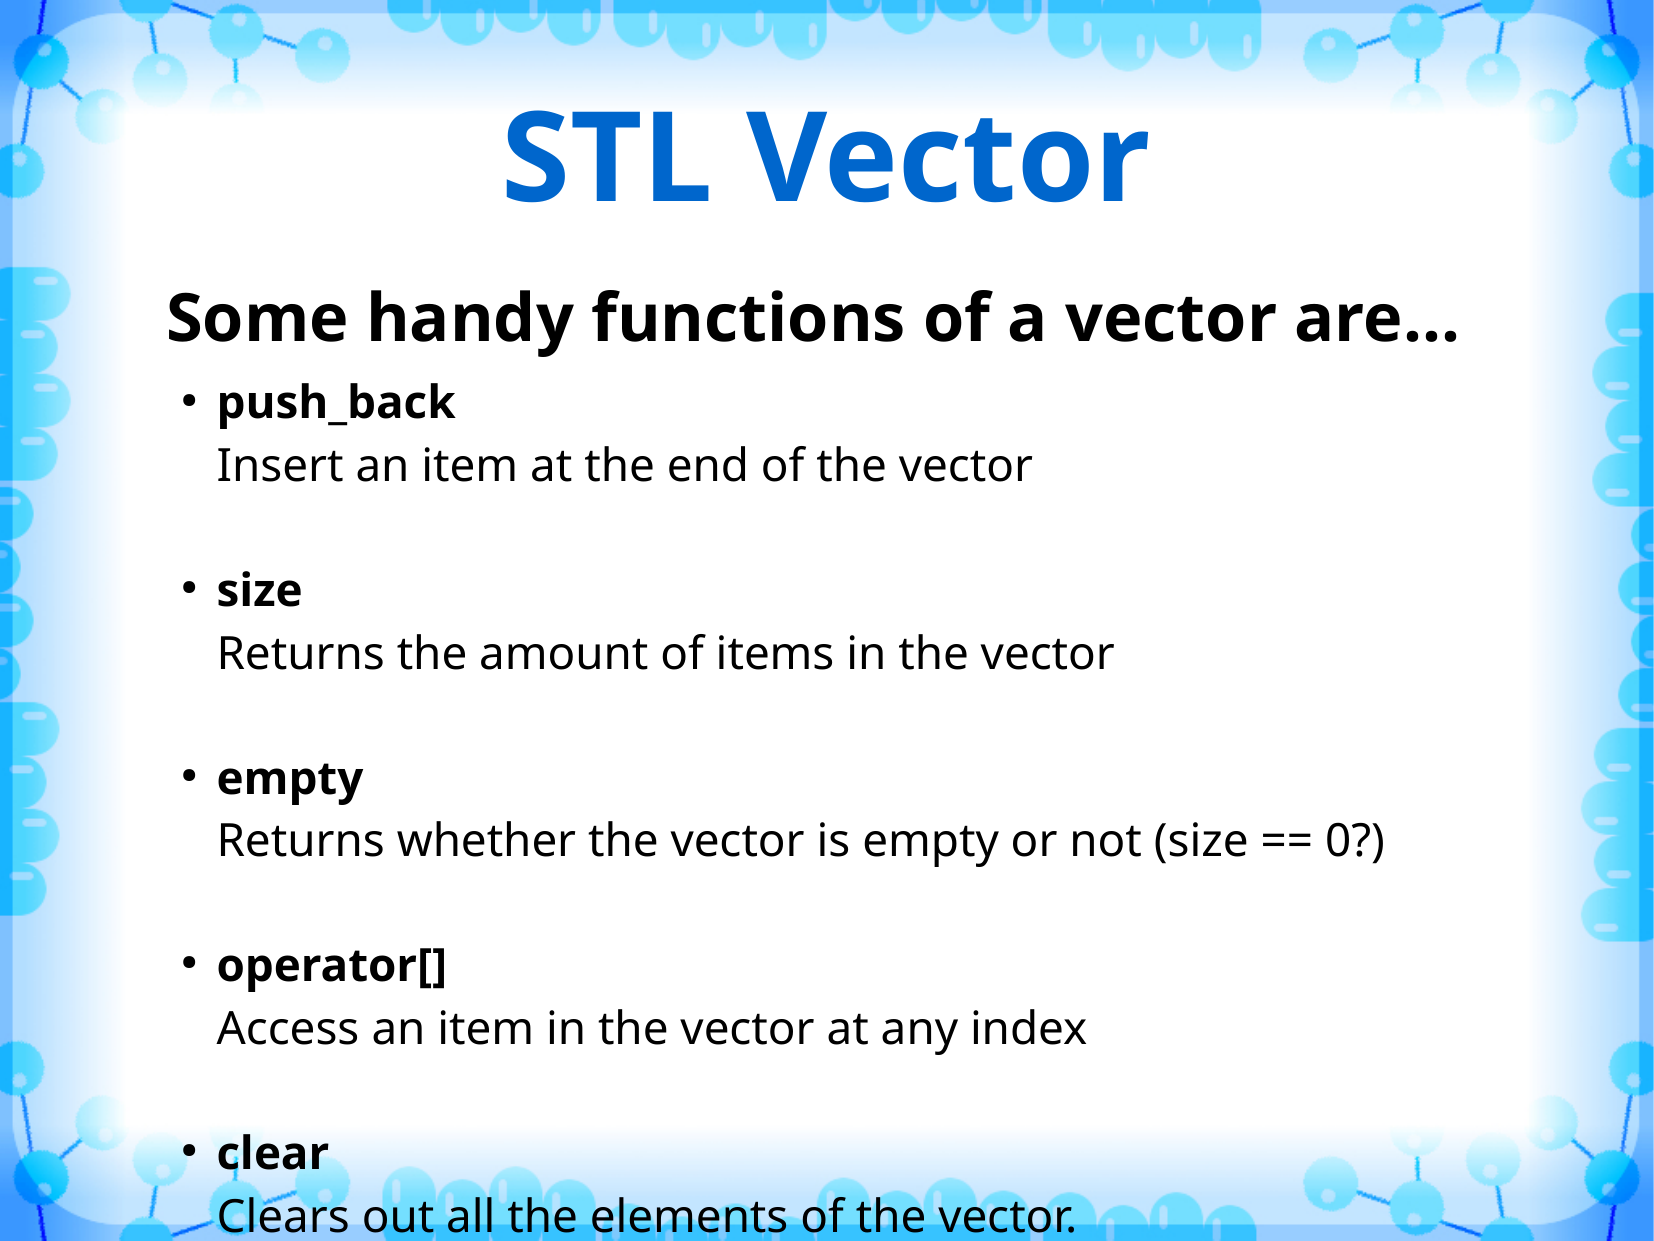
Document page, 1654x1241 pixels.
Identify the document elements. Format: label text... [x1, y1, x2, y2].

text_box Some handy functions of a vector are… [135, 270, 1492, 537]
title STL Vector [82, 49, 1571, 257]
picture [0, 0, 1654, 1241]
text_box push_back Insert an item at the end of the vector size Returns the amount of items in the vector empty Returns whether the vector is empty or not (size == 0?) operator[] Access an item in the vector at any index clear Clears out all the elements of the vector. [181, 369, 1566, 1091]
